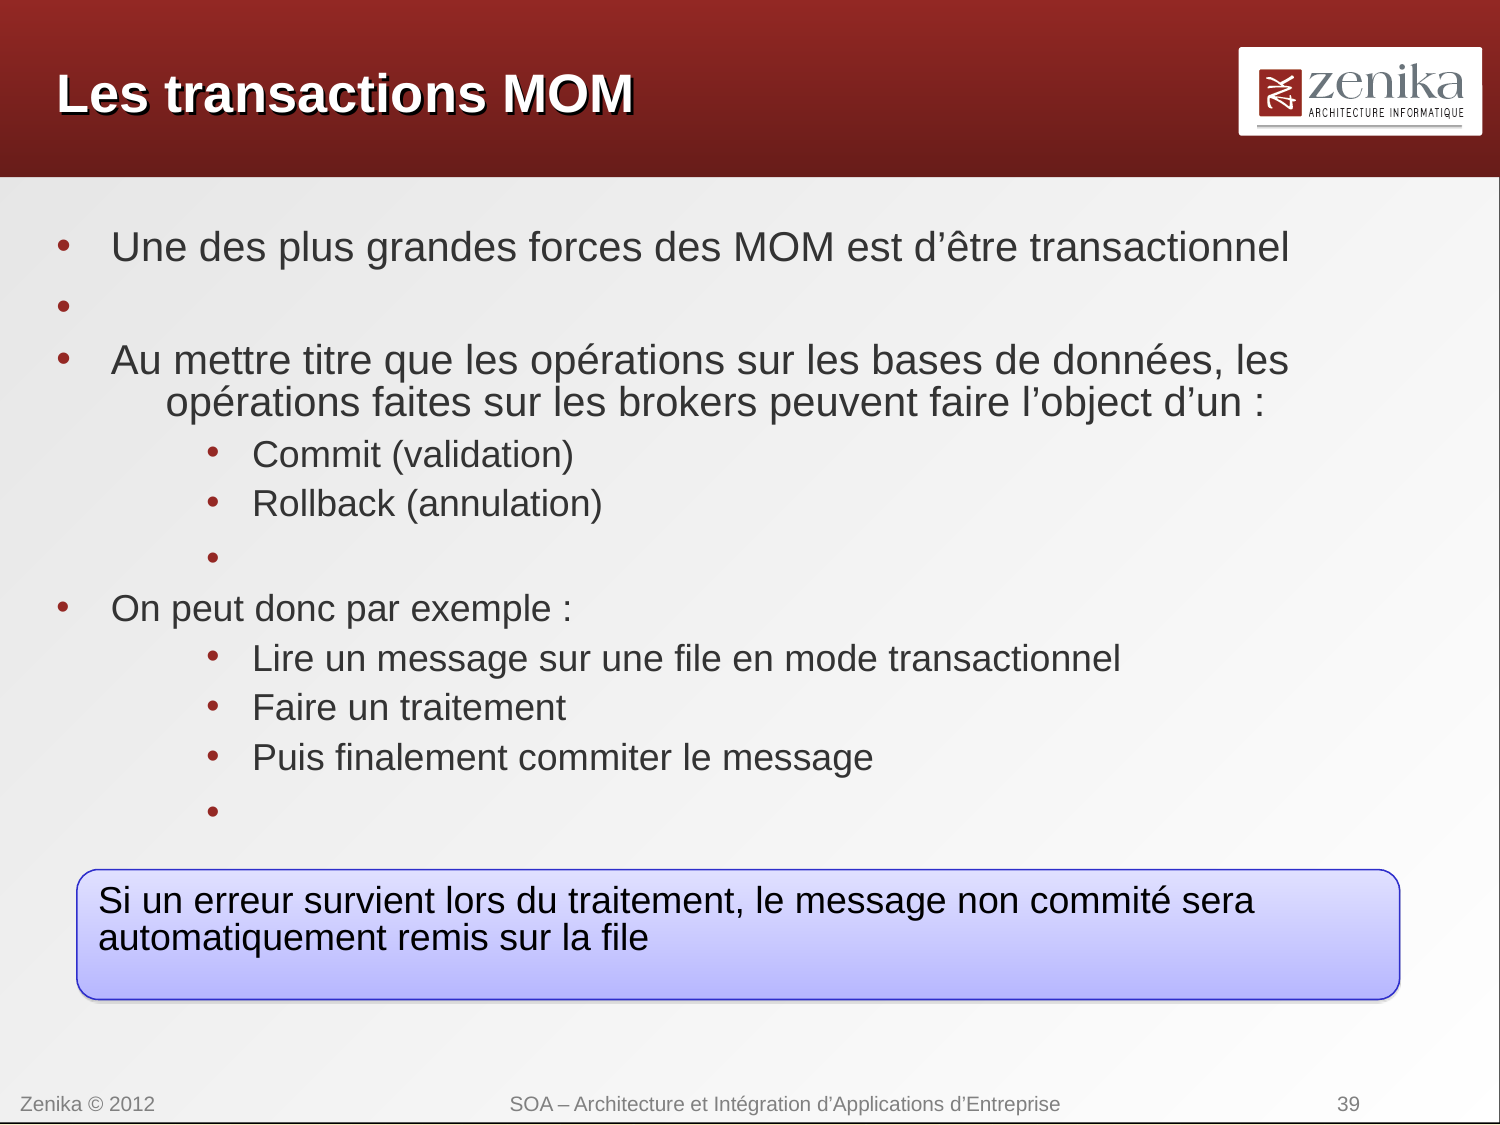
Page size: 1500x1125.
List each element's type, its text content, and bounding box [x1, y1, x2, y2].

text_box Si un erreur survient lors du traitement, le message non commité sera automatiquement remis sur la file [76, 869, 1400, 1000]
text_box Une des plus grandes forces des MOM est d’être transactionnel Au mettre titre que les opérations sur les bases de données, les opérations faites sur les brokers peuvent faire l’object d’un : Commit (validation) Rollback (annulation) On peut donc par exemple : Lire un message sur une file en mode transactionnel Faire un traitement Puis finalement commiter le message [41, 221, 1452, 1031]
text_box Les transactions MOM [41, 16, 1223, 178]
